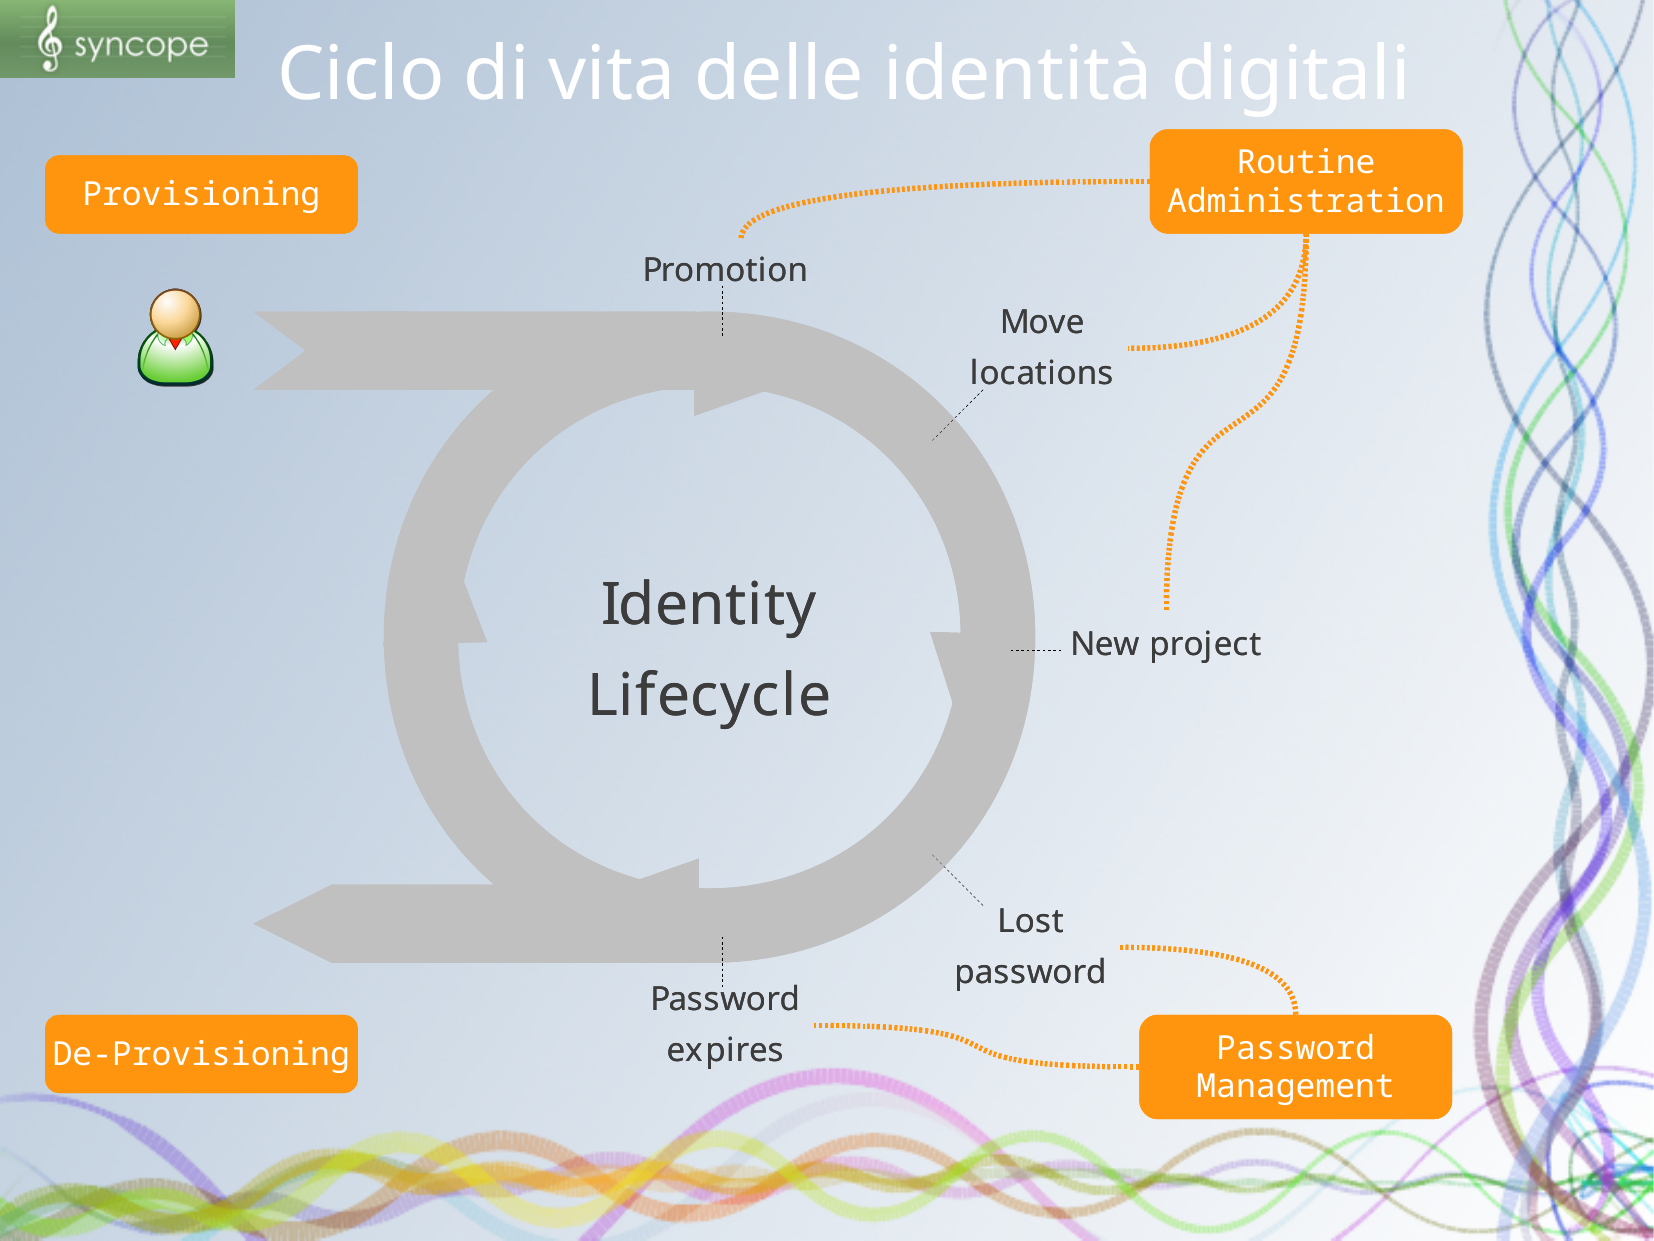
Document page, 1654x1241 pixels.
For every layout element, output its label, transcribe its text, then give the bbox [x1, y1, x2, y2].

text_box Ciclo di vita delle identità digitali [262, 12, 1501, 143]
picture [0, 0, 1654, 1241]
